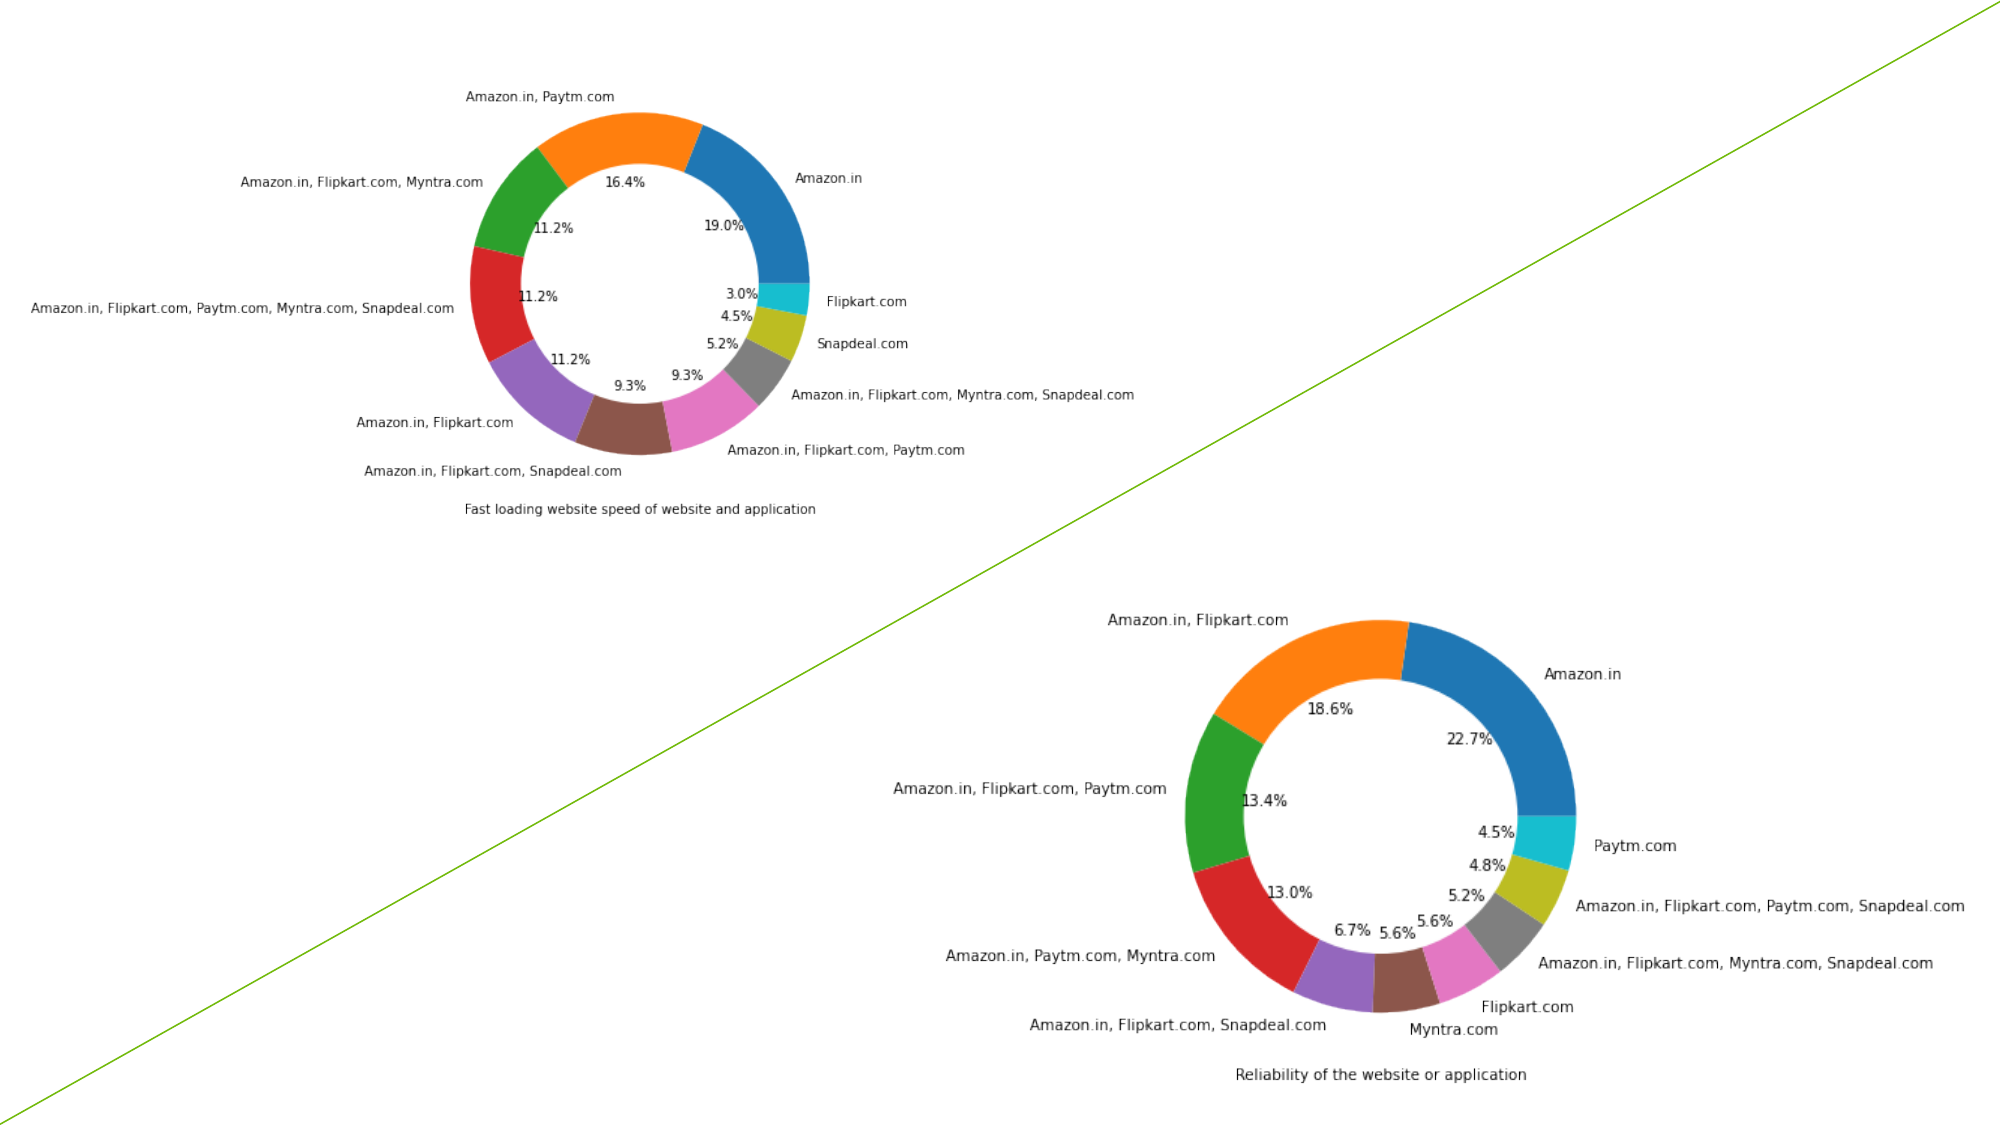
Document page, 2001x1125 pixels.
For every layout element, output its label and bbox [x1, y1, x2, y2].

picture [883, 561, 1975, 1095]
picture [22, 61, 1143, 526]
